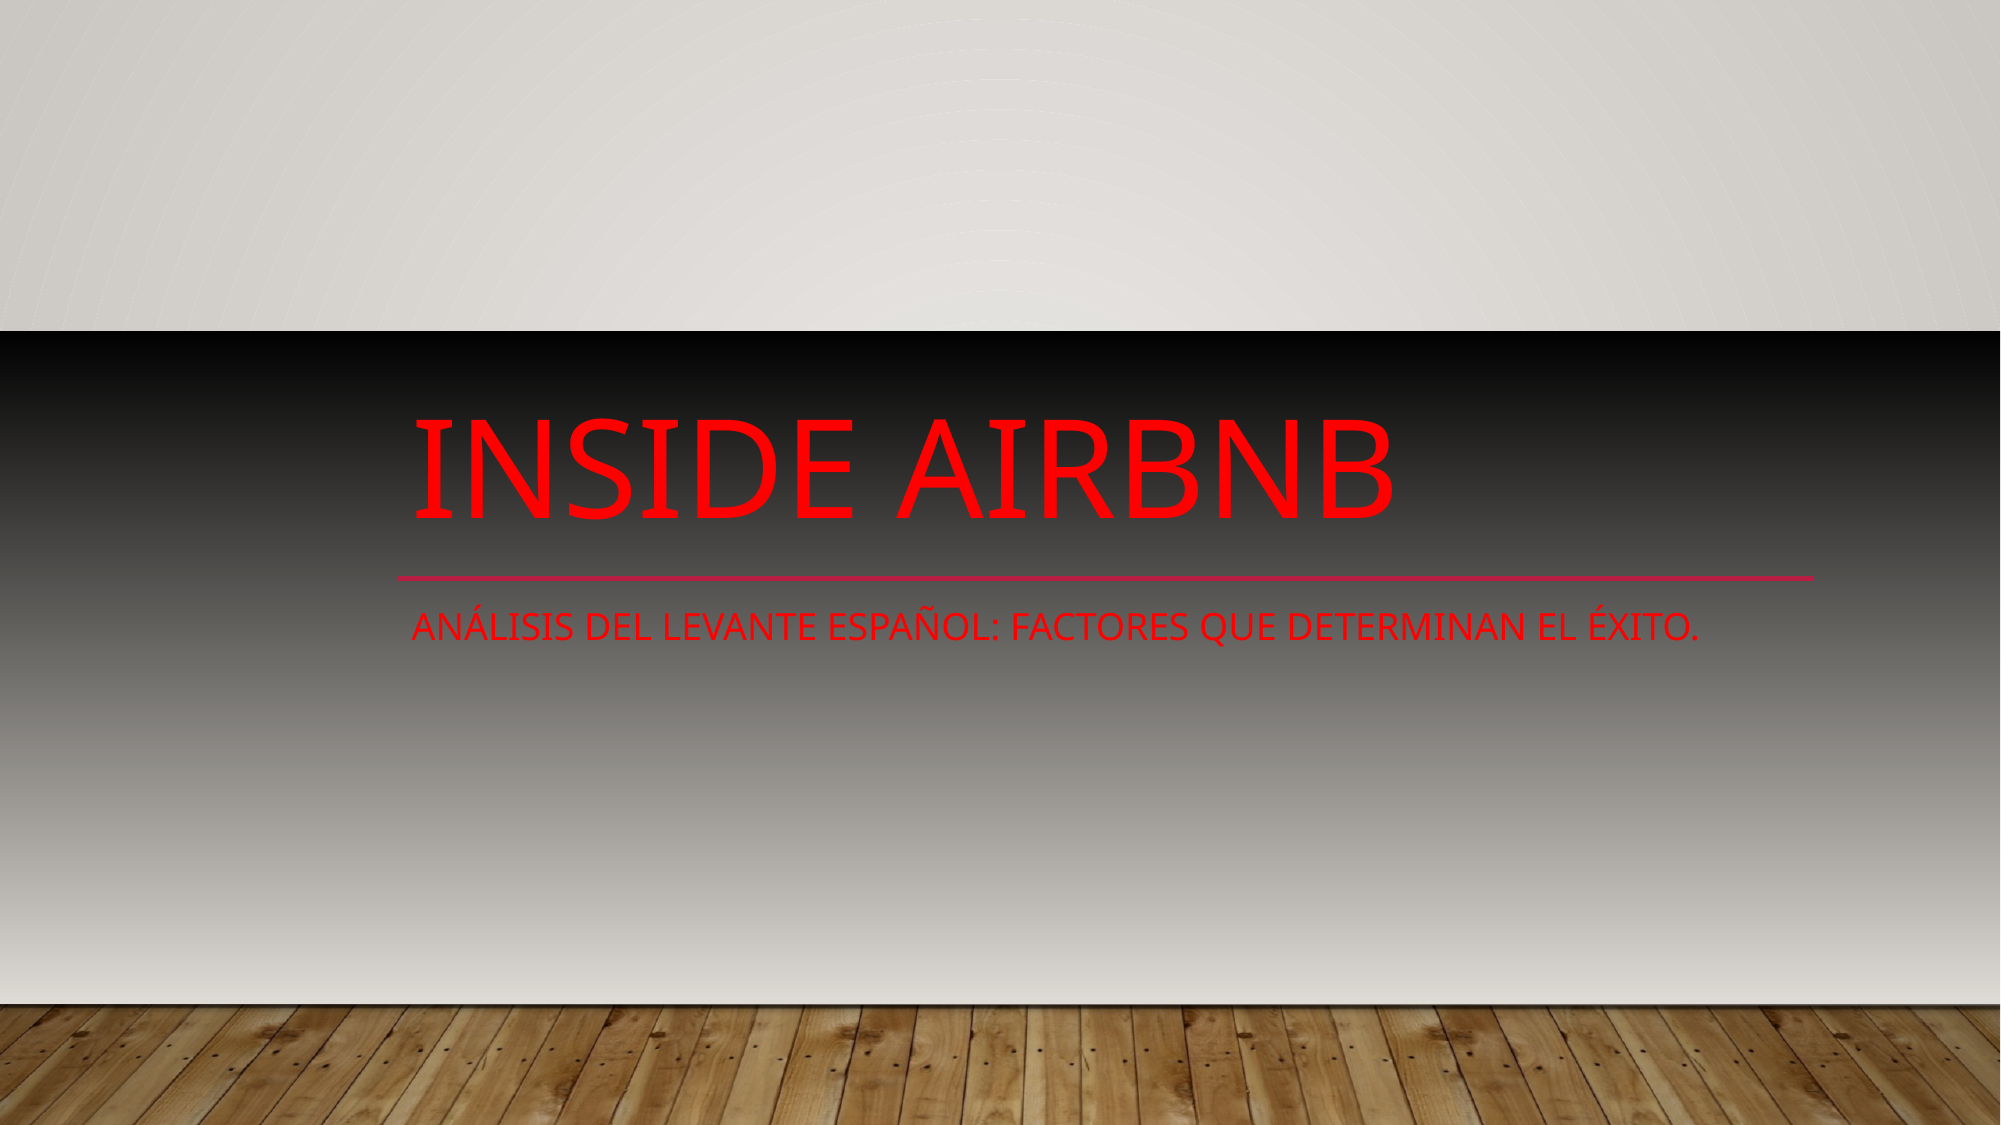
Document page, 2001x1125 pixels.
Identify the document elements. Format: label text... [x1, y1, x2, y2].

subtitle Análisis deL LEVANTE ESPAÑOL: factores que determinan el éxito. [396, 579, 1814, 740]
title Inside airbnb [396, 131, 1814, 549]
